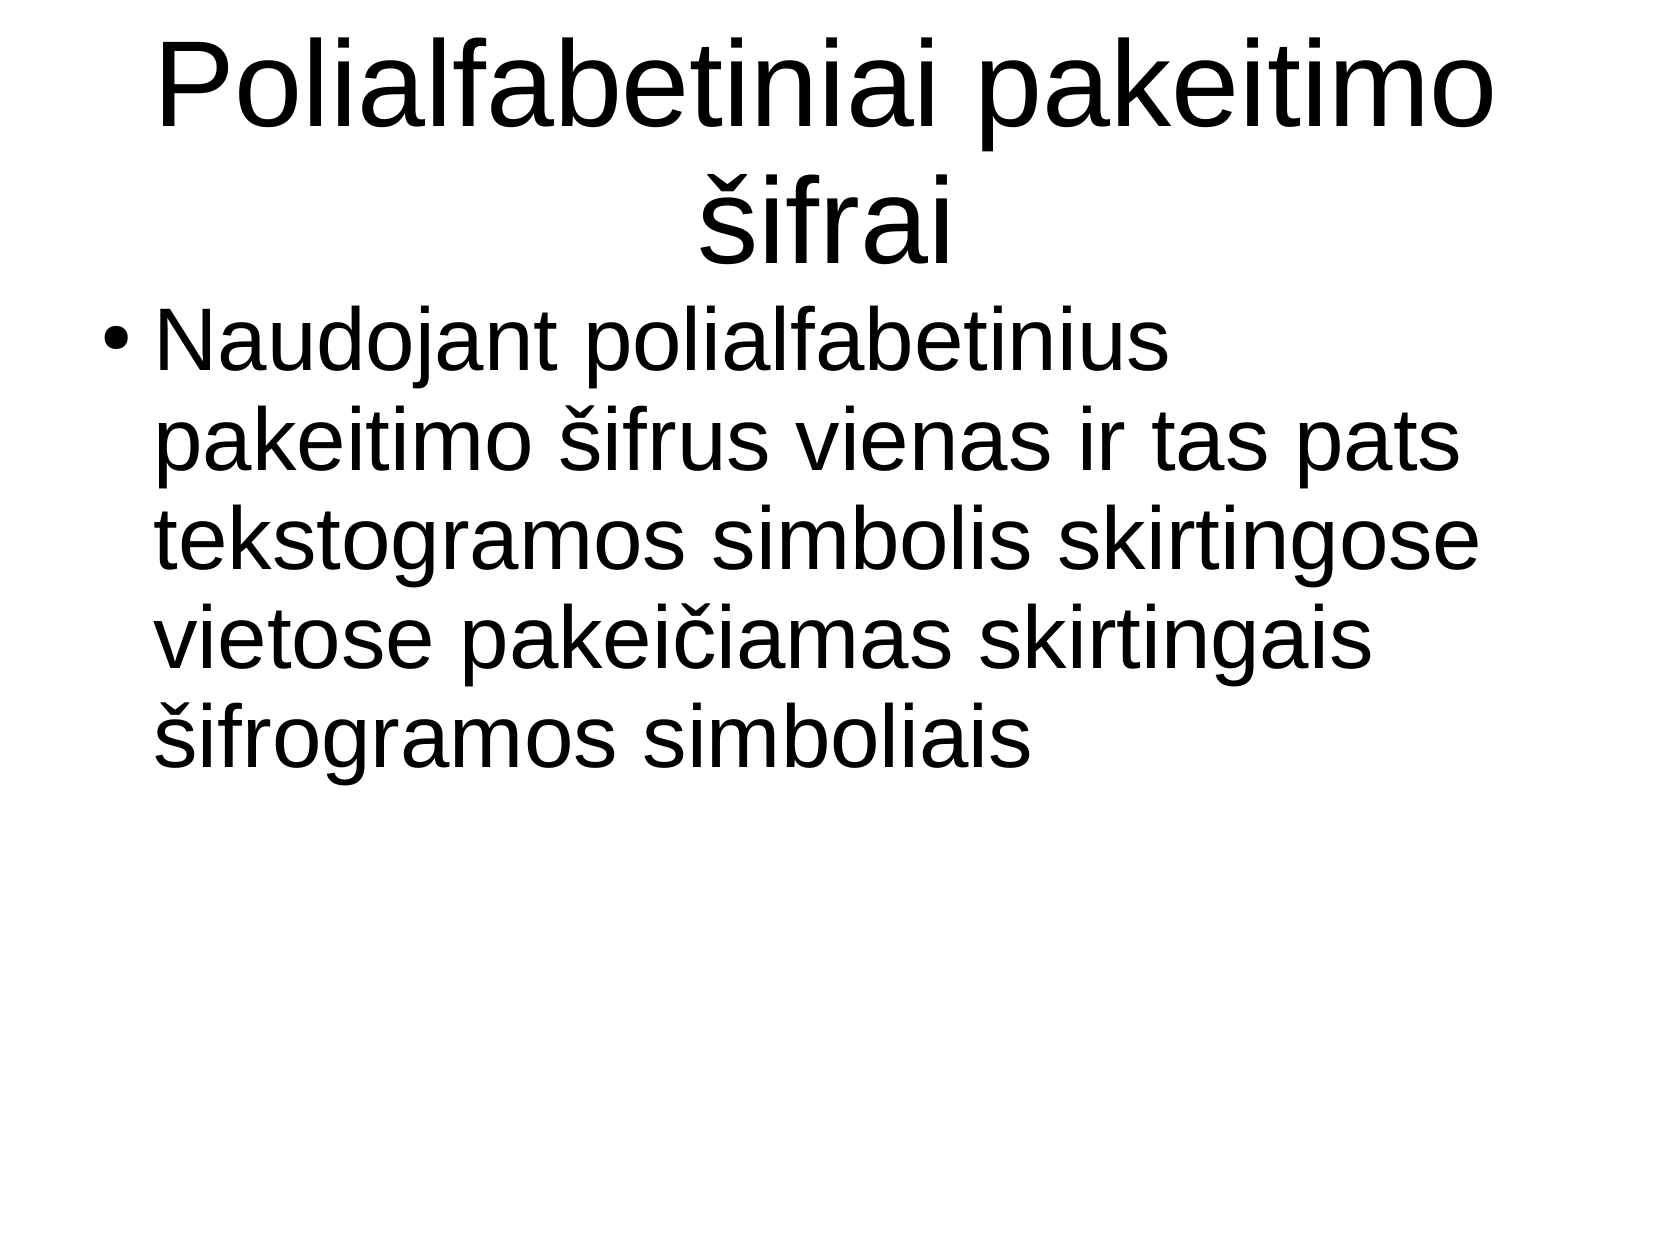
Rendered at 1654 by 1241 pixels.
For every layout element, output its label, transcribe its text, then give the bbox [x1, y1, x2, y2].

list Naudojant polialfabetinius pakeitimo šifrus vienas ir tas pats tekstogramos simbolis skirtingose vietose pakeičiamas skirtingais šifrogramos simboliais [82, 290, 1571, 1010]
title Polialfabetiniai pakeitimo šifrai [82, 16, 1571, 290]
